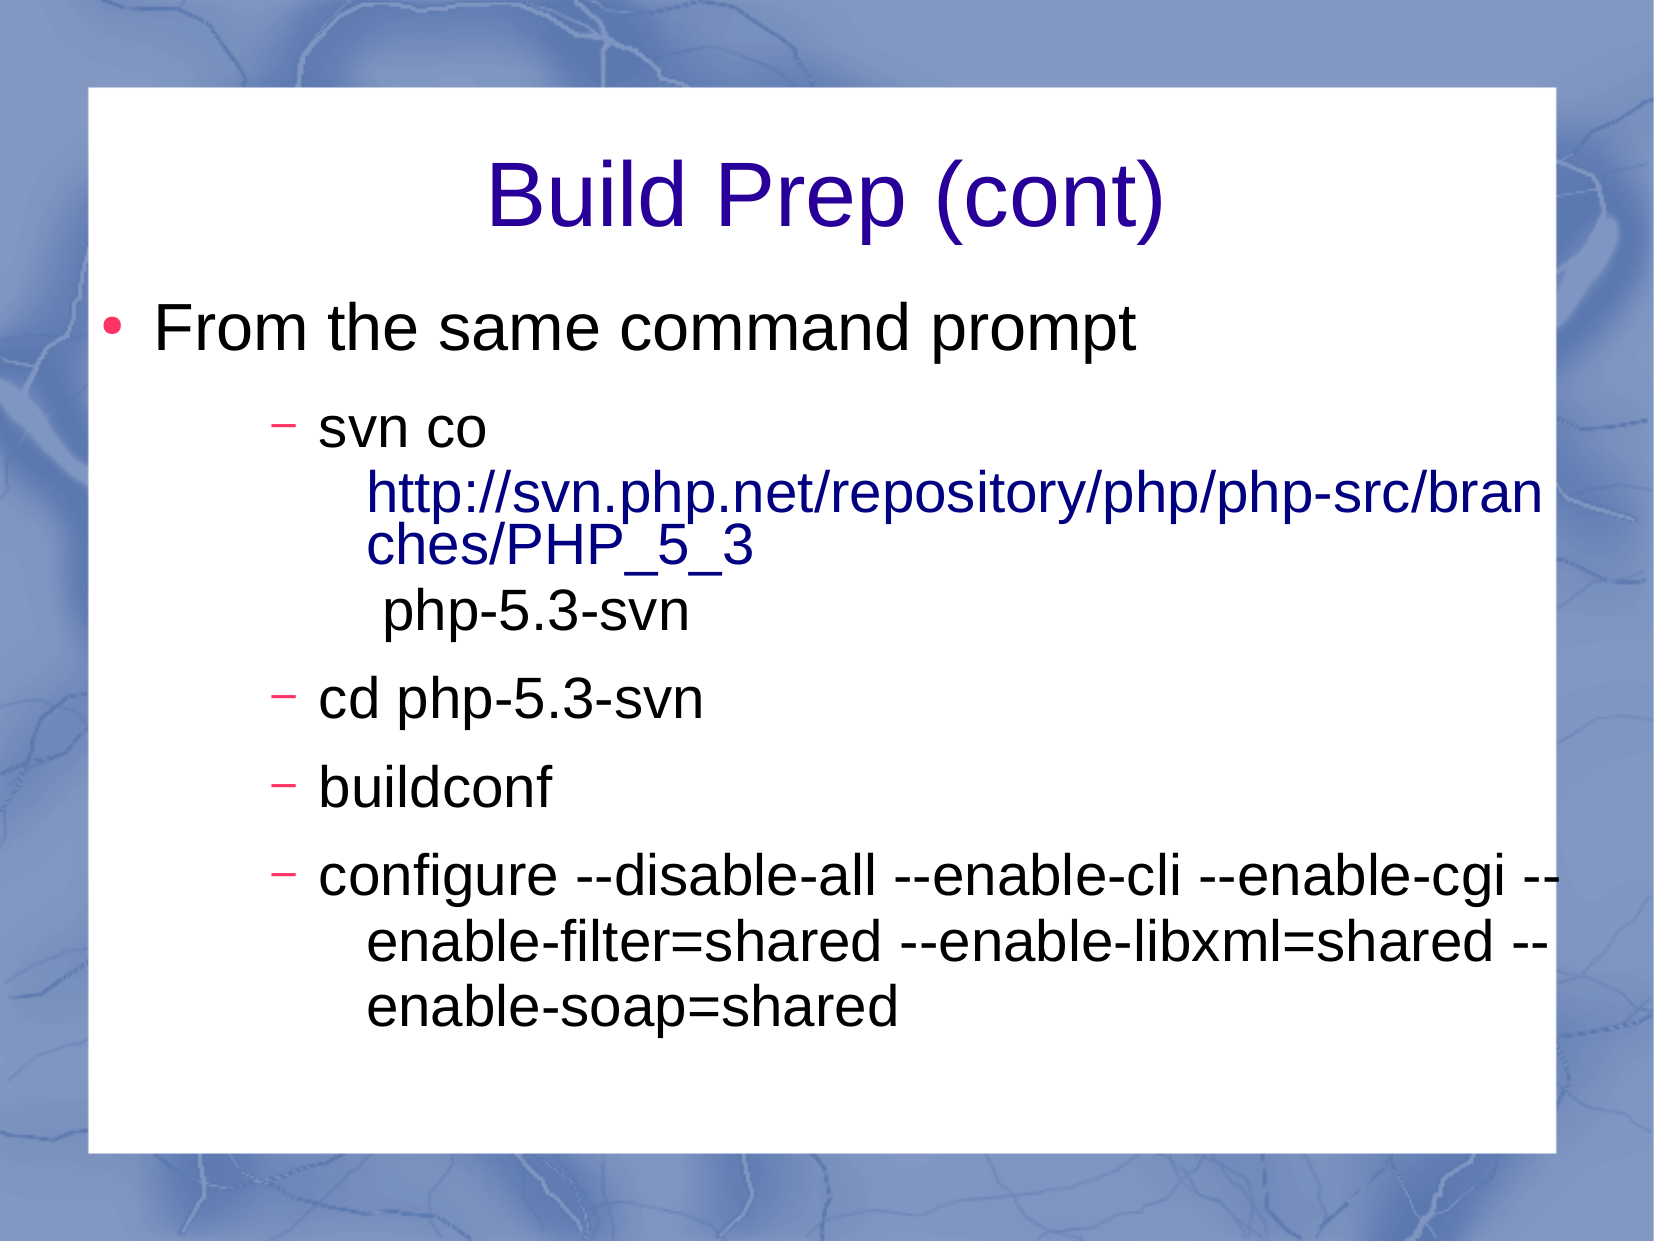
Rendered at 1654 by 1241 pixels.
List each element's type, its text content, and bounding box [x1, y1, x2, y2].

list From the same command prompt svn co http://svn.php.net/repository/php/php-src/branches/PHP_5_3 php-5.3-svn cd php-5.3-svn buildconf configure --disable-all --enable-cli --enable-cgi --enable-filter=shared --enable-libxml=shared --enable-soap=shared [82, 290, 1571, 1094]
title Build Prep (cont) [118, 90, 1536, 290]
picture [0, 0, 1654, 1241]
